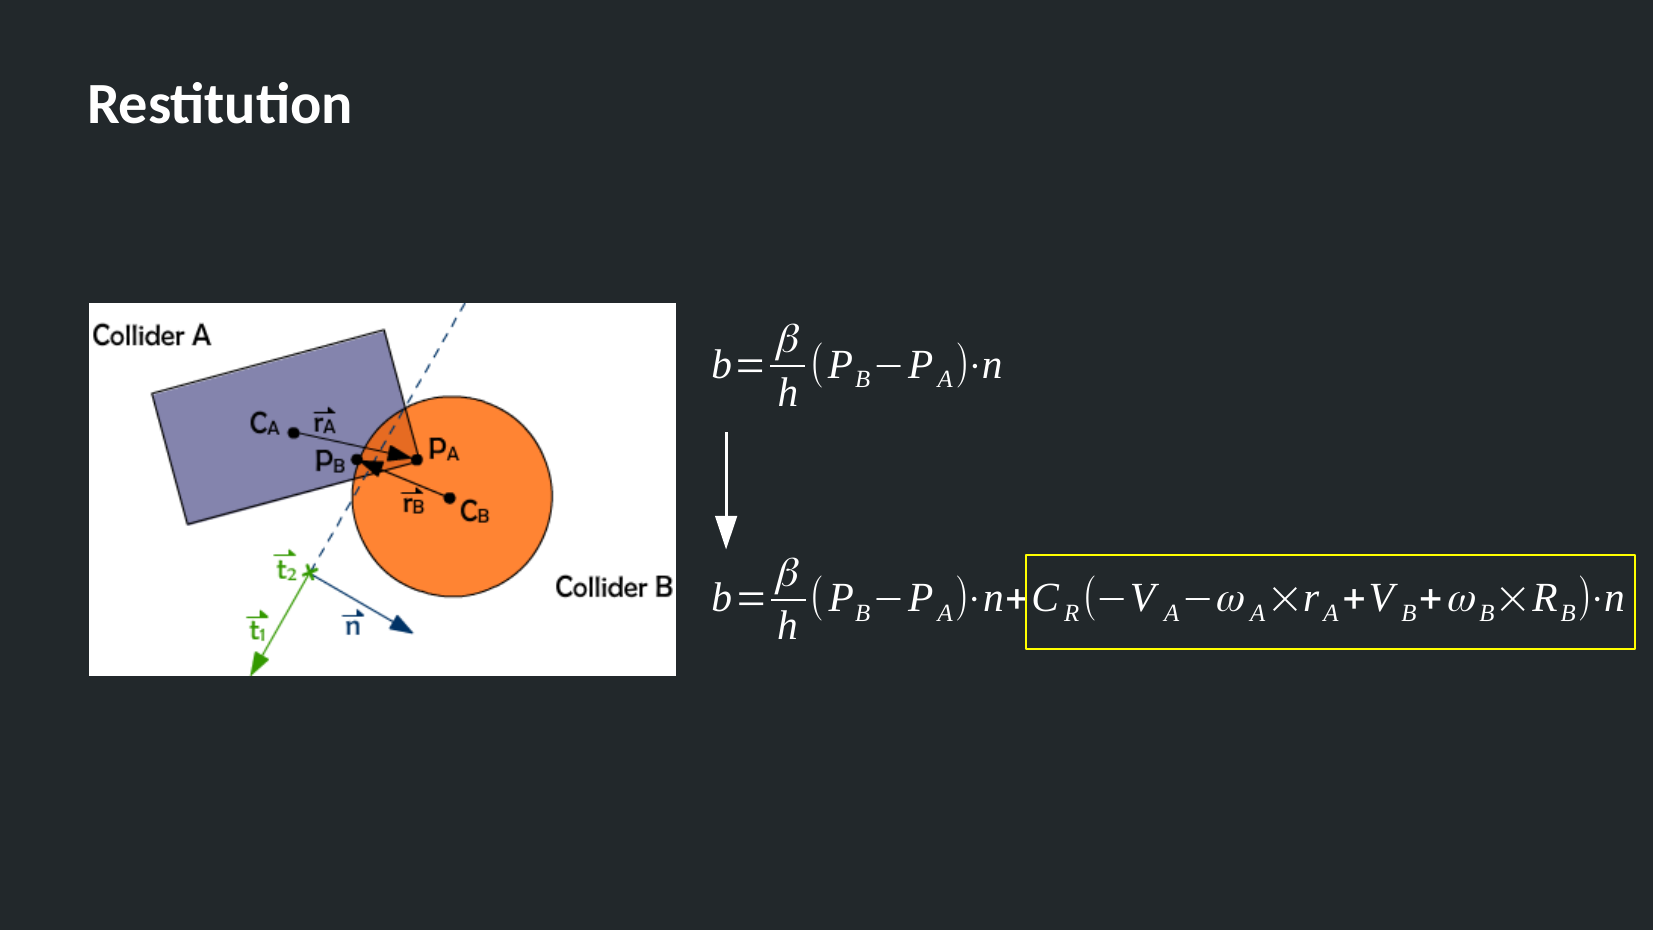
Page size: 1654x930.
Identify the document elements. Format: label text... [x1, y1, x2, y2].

text_box [1025, 555, 1636, 649]
chart [705, 321, 1010, 416]
chart [705, 555, 1025, 649]
text_box Restitution [72, 72, 916, 210]
picture [89, 303, 676, 676]
